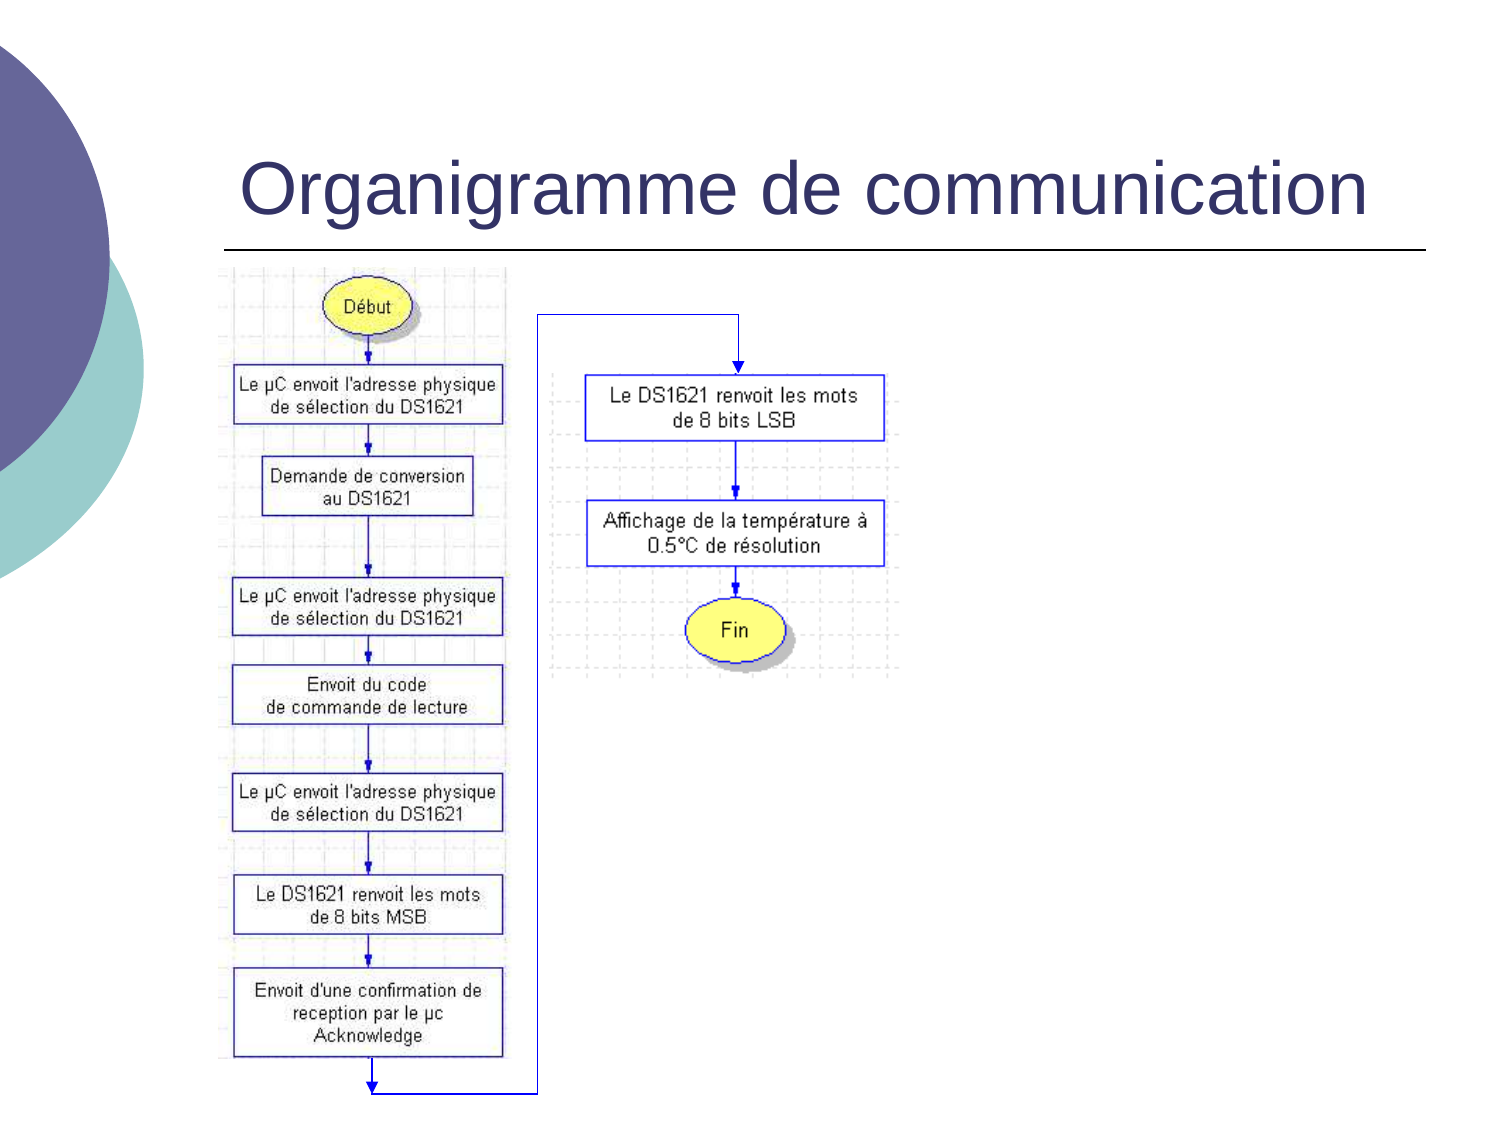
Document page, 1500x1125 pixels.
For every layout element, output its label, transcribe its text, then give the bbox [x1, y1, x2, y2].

chart [549, 373, 904, 683]
chart [218, 267, 512, 1059]
title Organigramme de communication [224, 49, 1425, 237]
